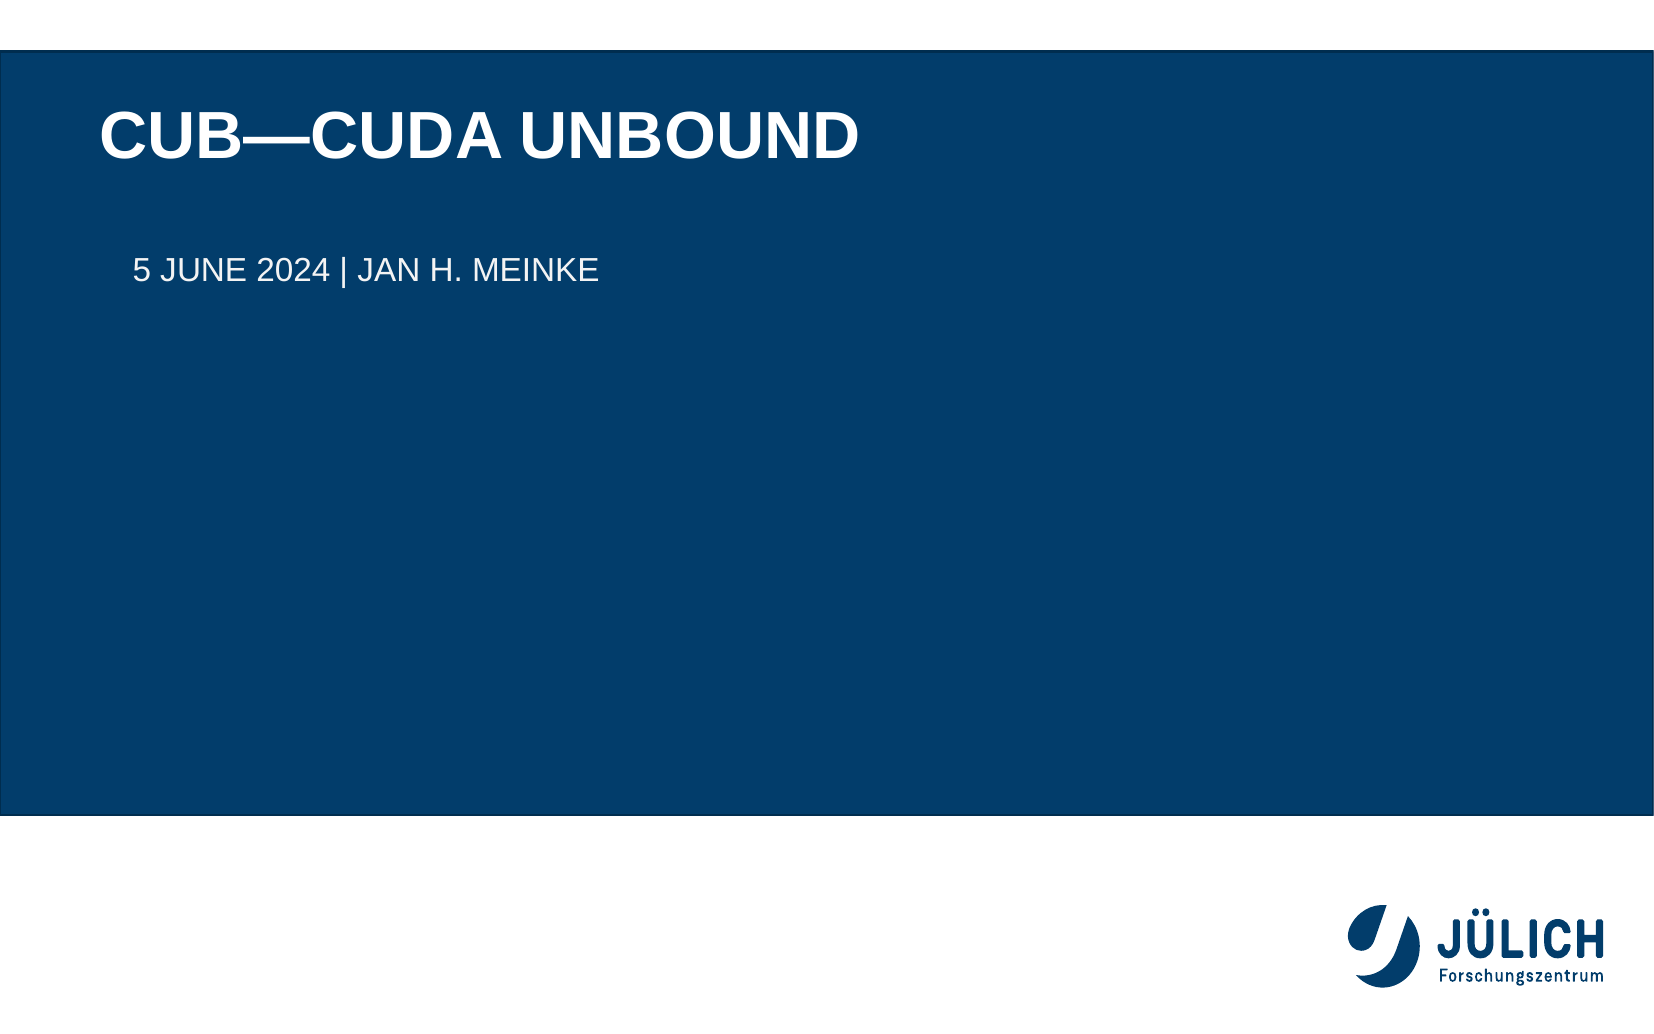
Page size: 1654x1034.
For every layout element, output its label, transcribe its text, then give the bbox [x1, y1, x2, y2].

text_box 5 JUNE 2024 | JAN H. MEINKE [117, 240, 616, 296]
title CUB—CUDA unbound [99, 80, 1555, 175]
